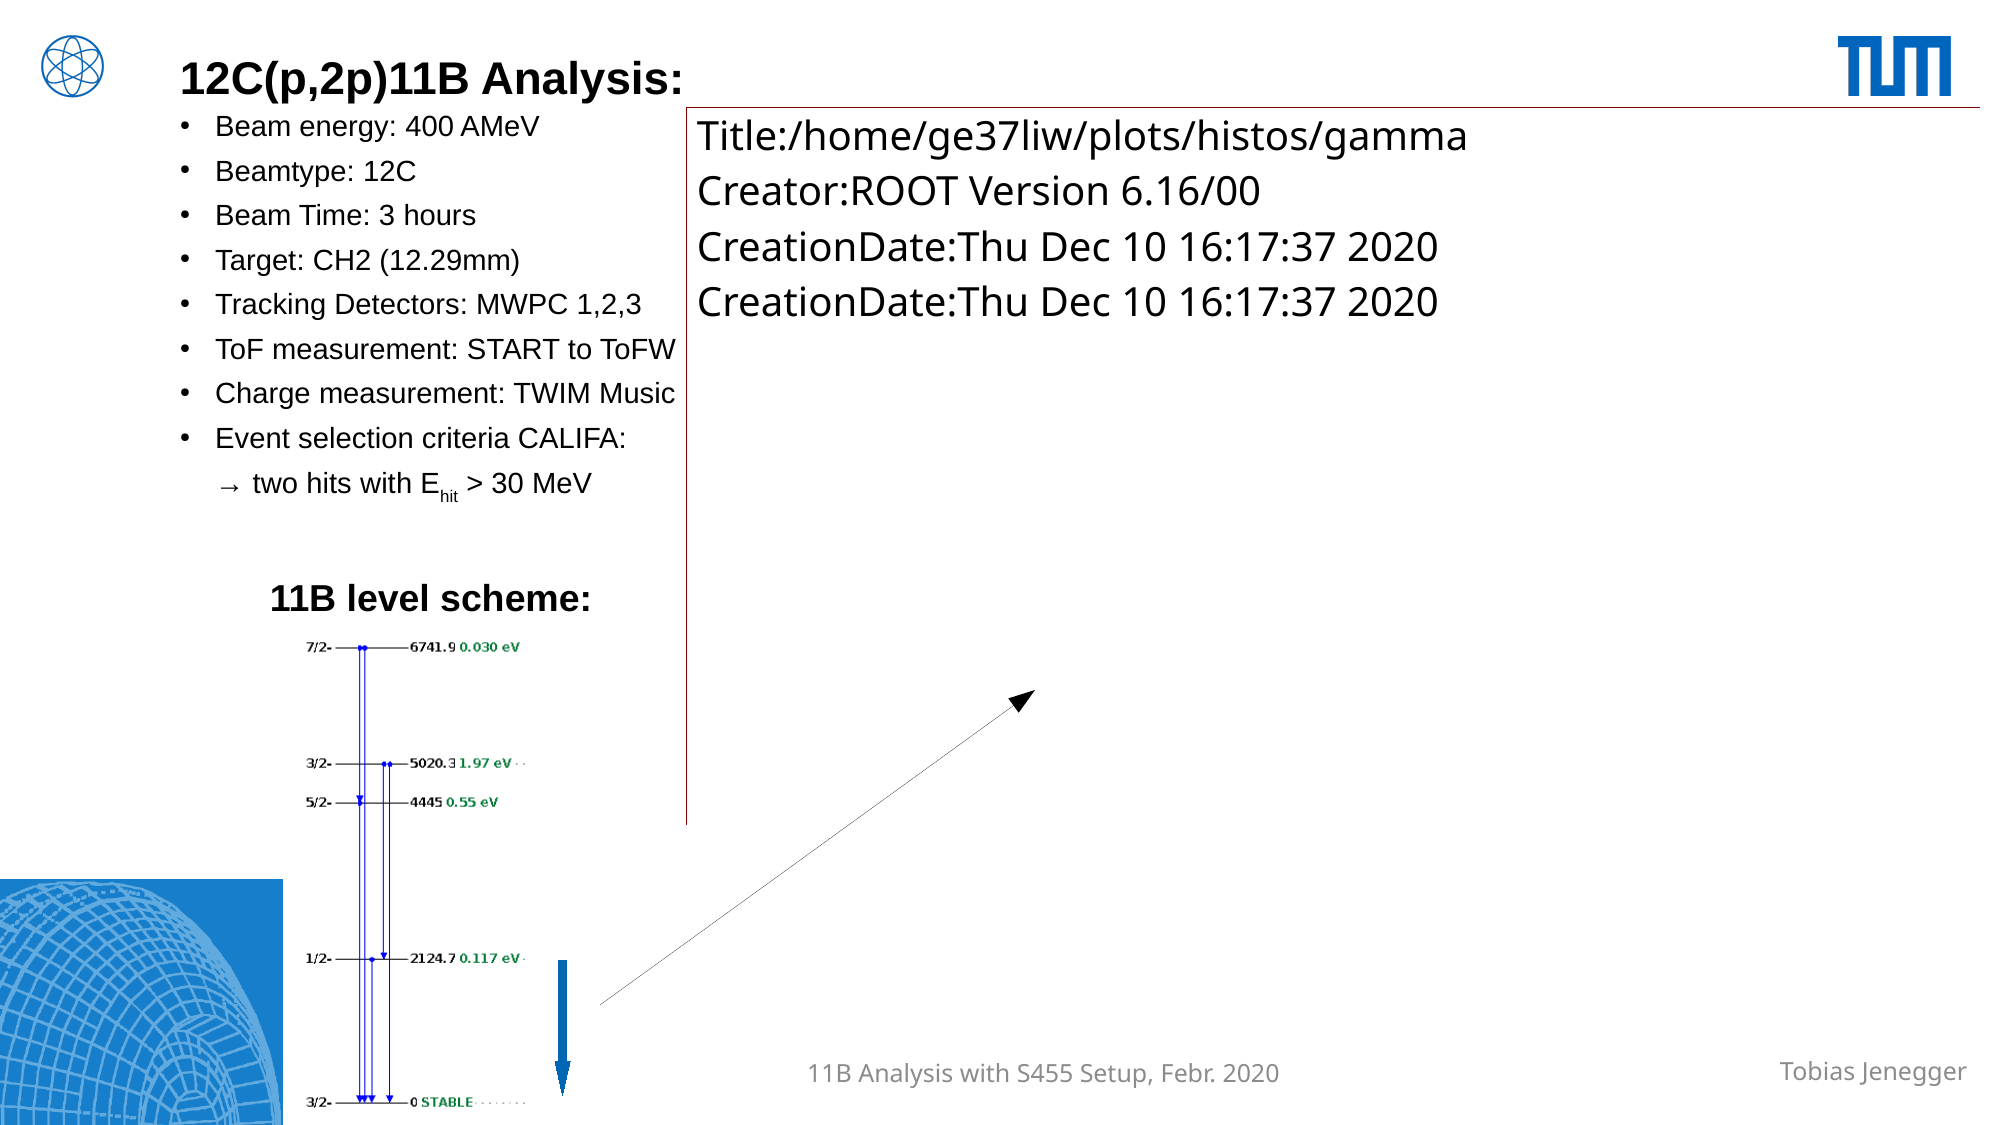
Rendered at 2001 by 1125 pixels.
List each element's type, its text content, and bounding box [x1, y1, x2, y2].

text_box [526, 750, 2000, 1101]
text_box 11B level scheme: [255, 570, 811, 669]
picture [684, 105, 1981, 750]
picture [0, 879, 283, 1125]
picture [36, 30, 108, 101]
picture [1838, 36, 1951, 96]
text_box 12C(p,2p)11B Analysis: Beam energy: 400 AMeV Beamtype: 12C Beam Time: 3 hours Target: CH2 (12.29mm) Tracking Detectors: MWPC 1,2,3 ToF measurement: START to ToFW Charge measurement: TWIM Music Event selection criteria CALIFA: → two hits with Ehit > 30 MeV [165, 45, 841, 661]
picture [285, 629, 526, 1118]
